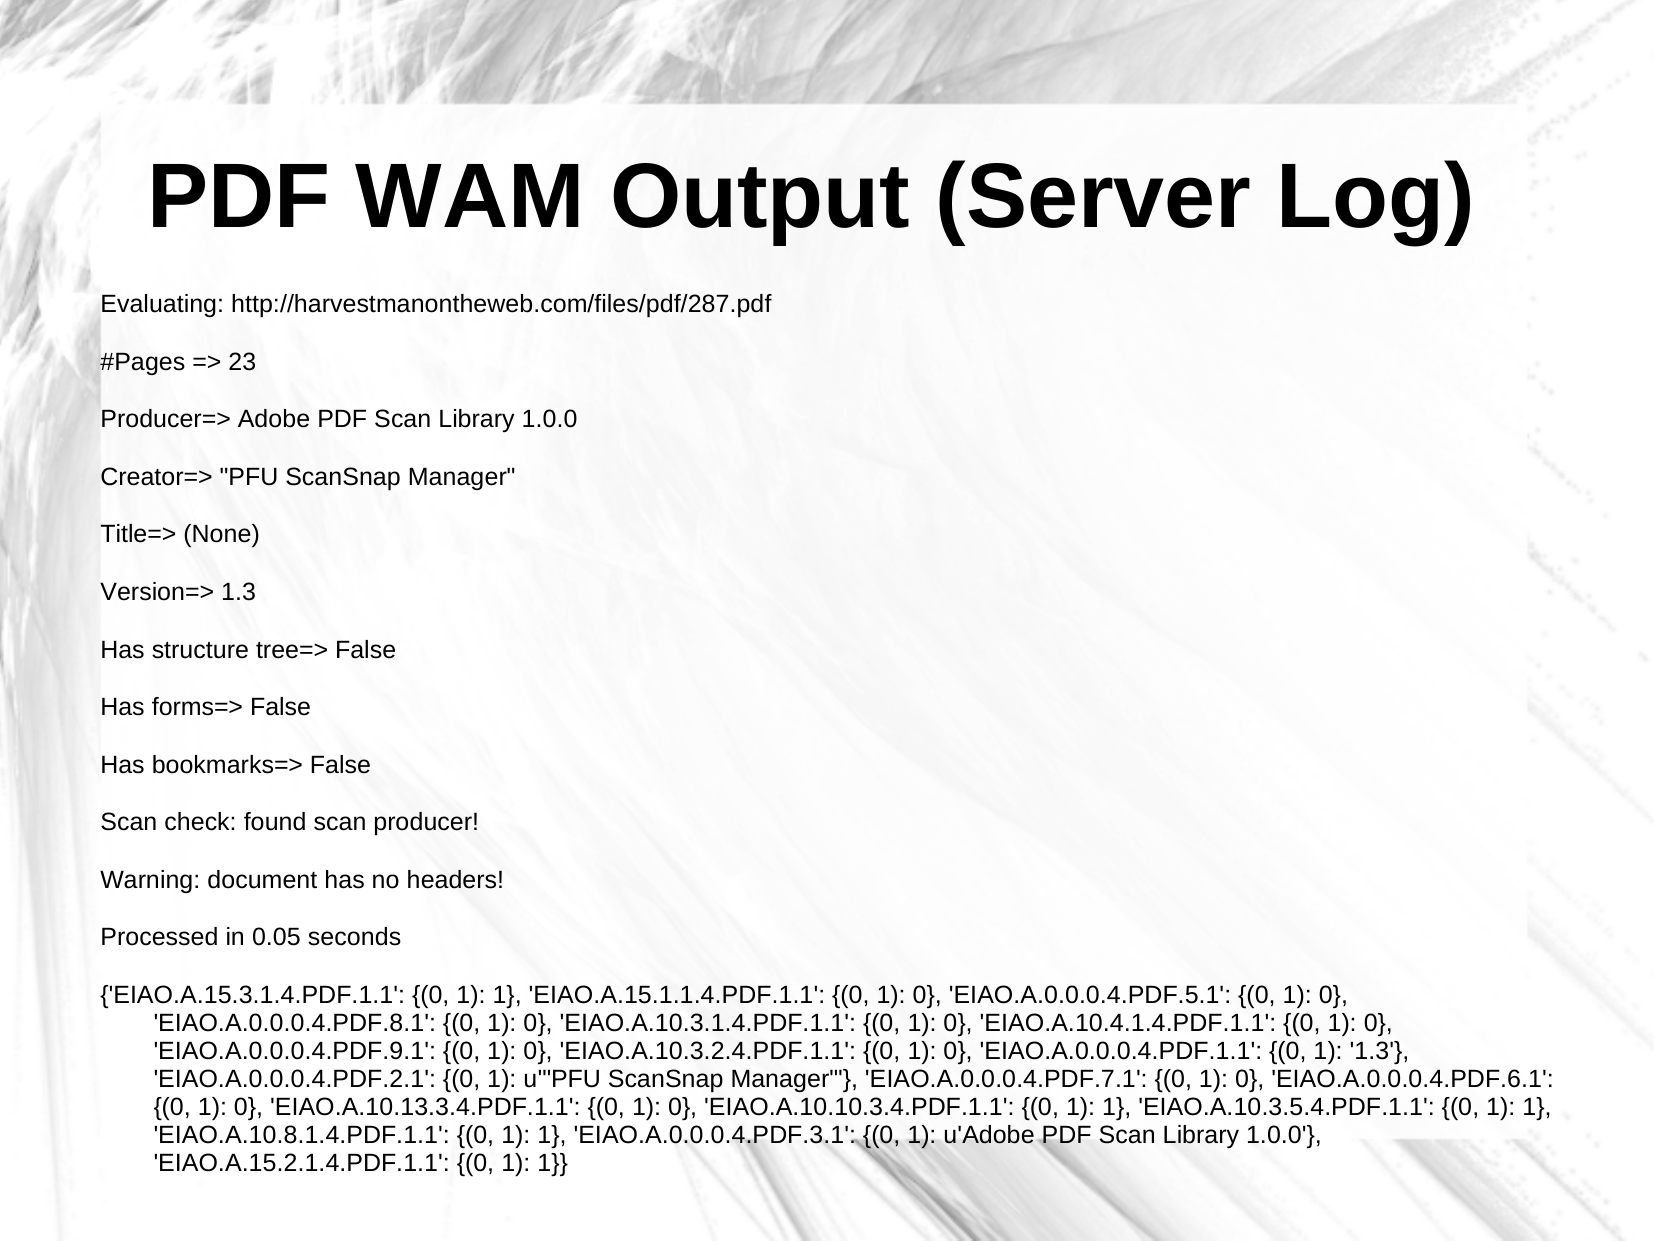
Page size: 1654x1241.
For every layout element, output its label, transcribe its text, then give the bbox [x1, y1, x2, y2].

title PDF WAM Output (Server Log) [118, 112, 1506, 281]
picture [0, 0, 1654, 1241]
list Evaluating: http://harvestmanontheweb.com/files/pdf/287.pdf #Pages => 23 Producer=> Adobe PDF Scan Library 1.0.0 Creator=> "PFU ScanSnap Manager" Title=> (None) Version=> 1.3 Has structure tree=> False Has forms=> False Has bookmarks=> False Scan check: found scan producer! Warning: document has no headers! Processed in 0.05 seconds {'EIAO.A.15.3.1.4.PDF.1.1': {(0, 1): 1}, 'EIAO.A.15.1.1.4.PDF.1.1': {(0, 1): 0}, 'EIAO.A.0.0.0.4.PDF.5.1': {(0, 1): 0}, 'EIAO.A.0.0.0.4.PDF.8.1': {(0, 1): 0}, 'EIAO.A.10.3.1.4.PDF.1.1': {(0, 1): 0}, 'EIAO.A.10.4.1.4.PDF.1.1': {(0, 1): 0}, 'EIAO.A.0.0.0.4.PDF.9.1': {(0, 1): 0}, 'EIAO.A.10.3.2.4.PDF.1.1': {(0, 1): 0}, 'EIAO.A.0.0.0.4.PDF.1.1': {(0, 1): '1.3'}, 'EIAO.A.0.0.0.4.PDF.2.1': {(0, 1): u'"PFU ScanSnap Manager"'}, 'EIAO.A.0.0.0.4.PDF.7.1': {(0, 1): 0}, 'EIAO.A.0.0.0.4.PDF.6.1': {(0, 1): 0}, 'EIAO.A.10.13.3.4.PDF.1.1': {(0, 1): 0}, 'EIAO.A.10.10.3.4.PDF.1.1': {(0, 1): 1}, 'EIAO.A.10.3.5.4.PDF.1.1': {(0, 1): 1}, 'EIAO.A.10.8.1.4.PDF.1.1': {(0, 1): 1}, 'EIAO.A.0.0.0.4.PDF.3.1': {(0, 1): u'Adobe PDF Scan Library 1.0.0'}, 'EIAO.A.15.2.1.4.PDF.1.1': {(0, 1): 1}} [82, 290, 1571, 1234]
